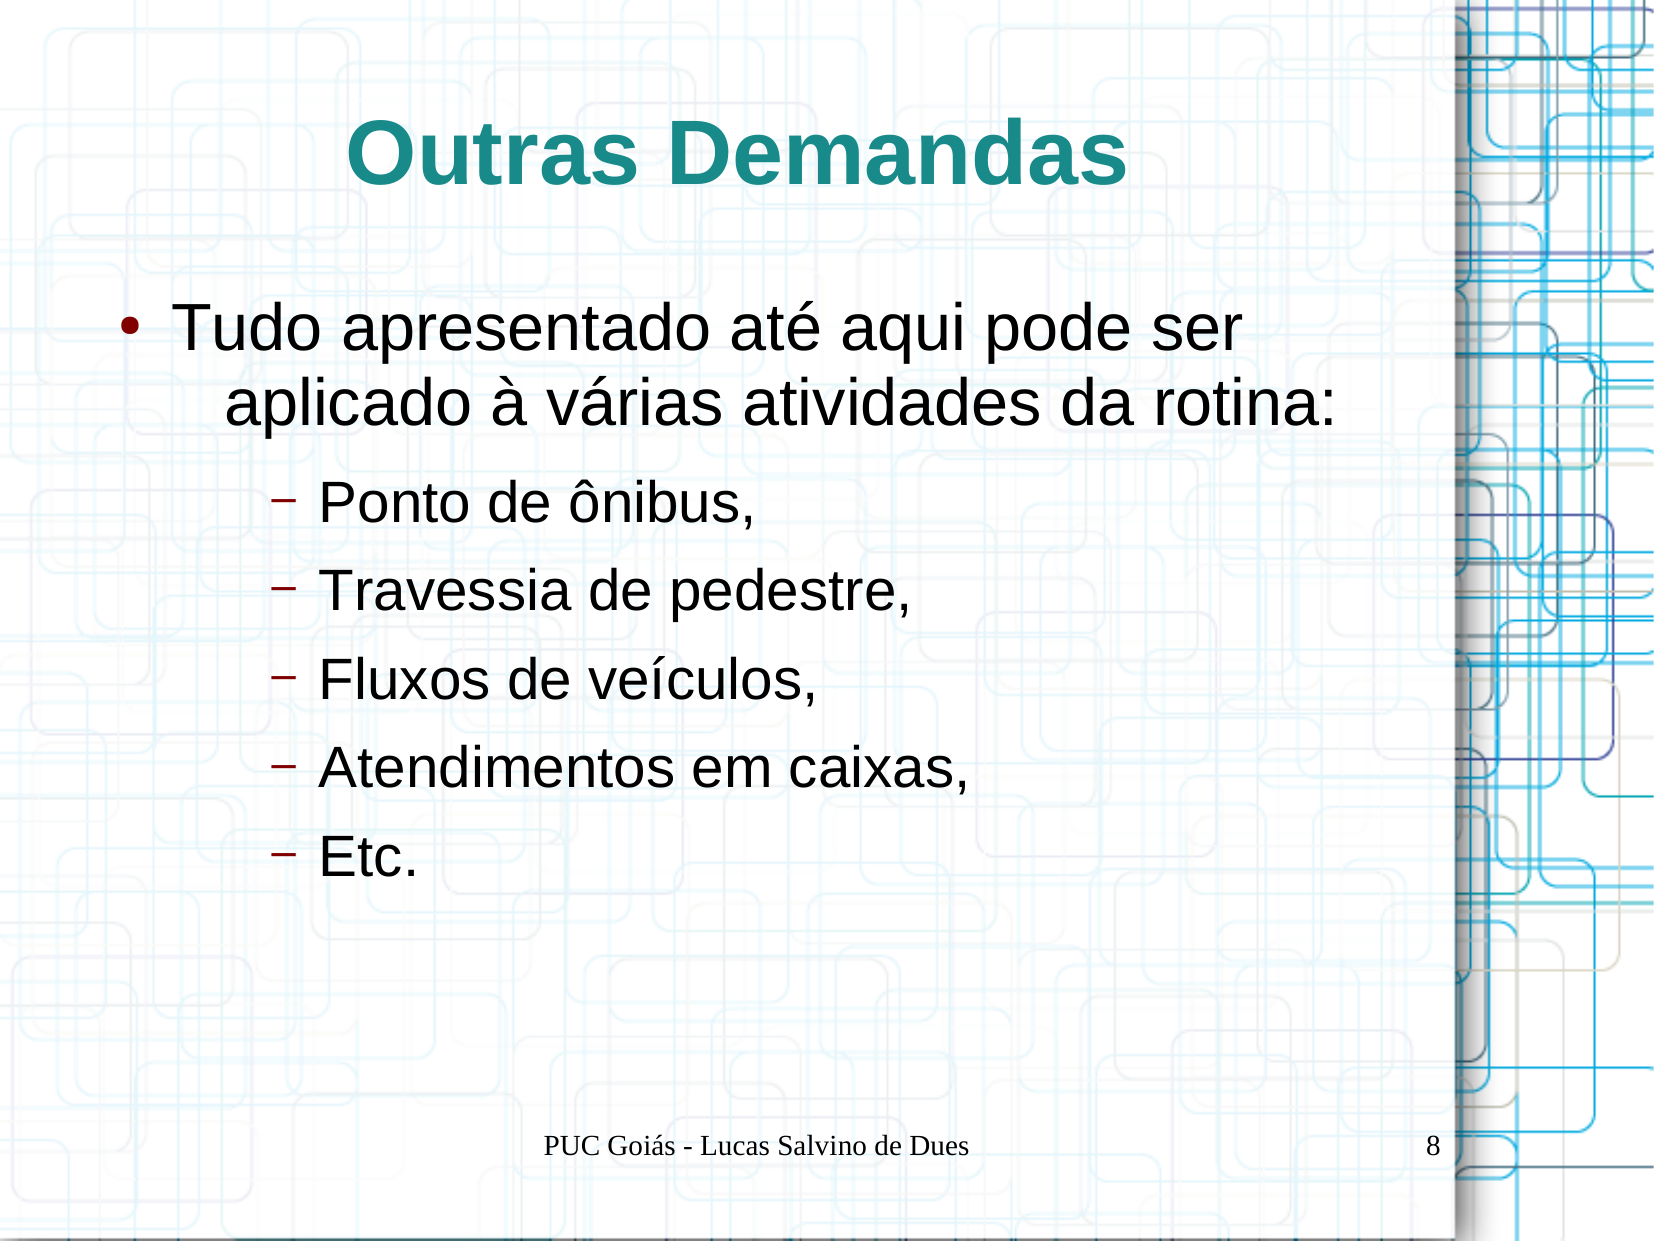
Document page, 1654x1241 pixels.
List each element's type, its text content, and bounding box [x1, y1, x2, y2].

list Tudo apresentado até aqui pode ser aplicado à várias atividades da rotina: Ponto de ônibus, Travessia de pedestre, Fluxos de veículos, Atendimentos em caixas, Etc. [82, 290, 1418, 1010]
title Outras Demandas [59, 49, 1418, 257]
picture [0, 0, 1654, 1241]
